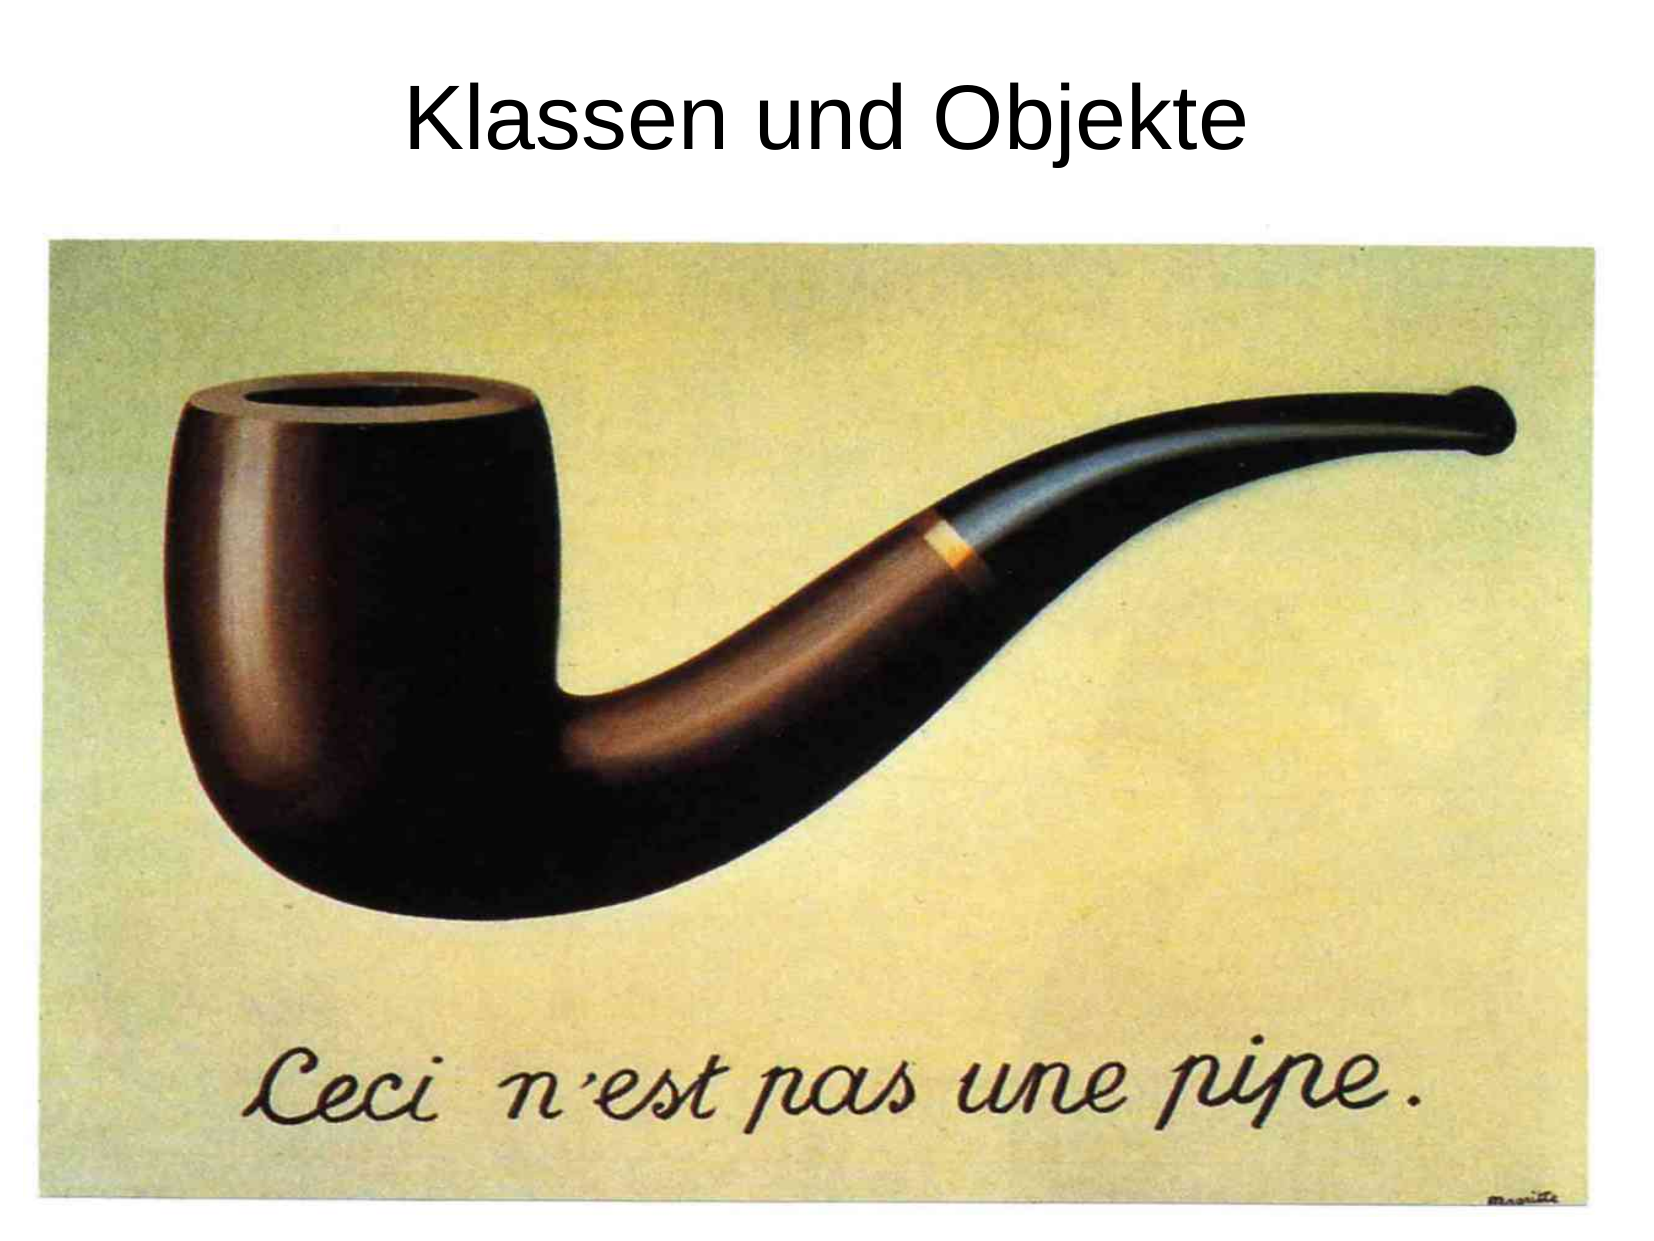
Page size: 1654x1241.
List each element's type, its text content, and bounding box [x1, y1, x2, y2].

picture [23, 224, 1619, 1217]
title Klassen und Objekte [82, 13, 1571, 222]
